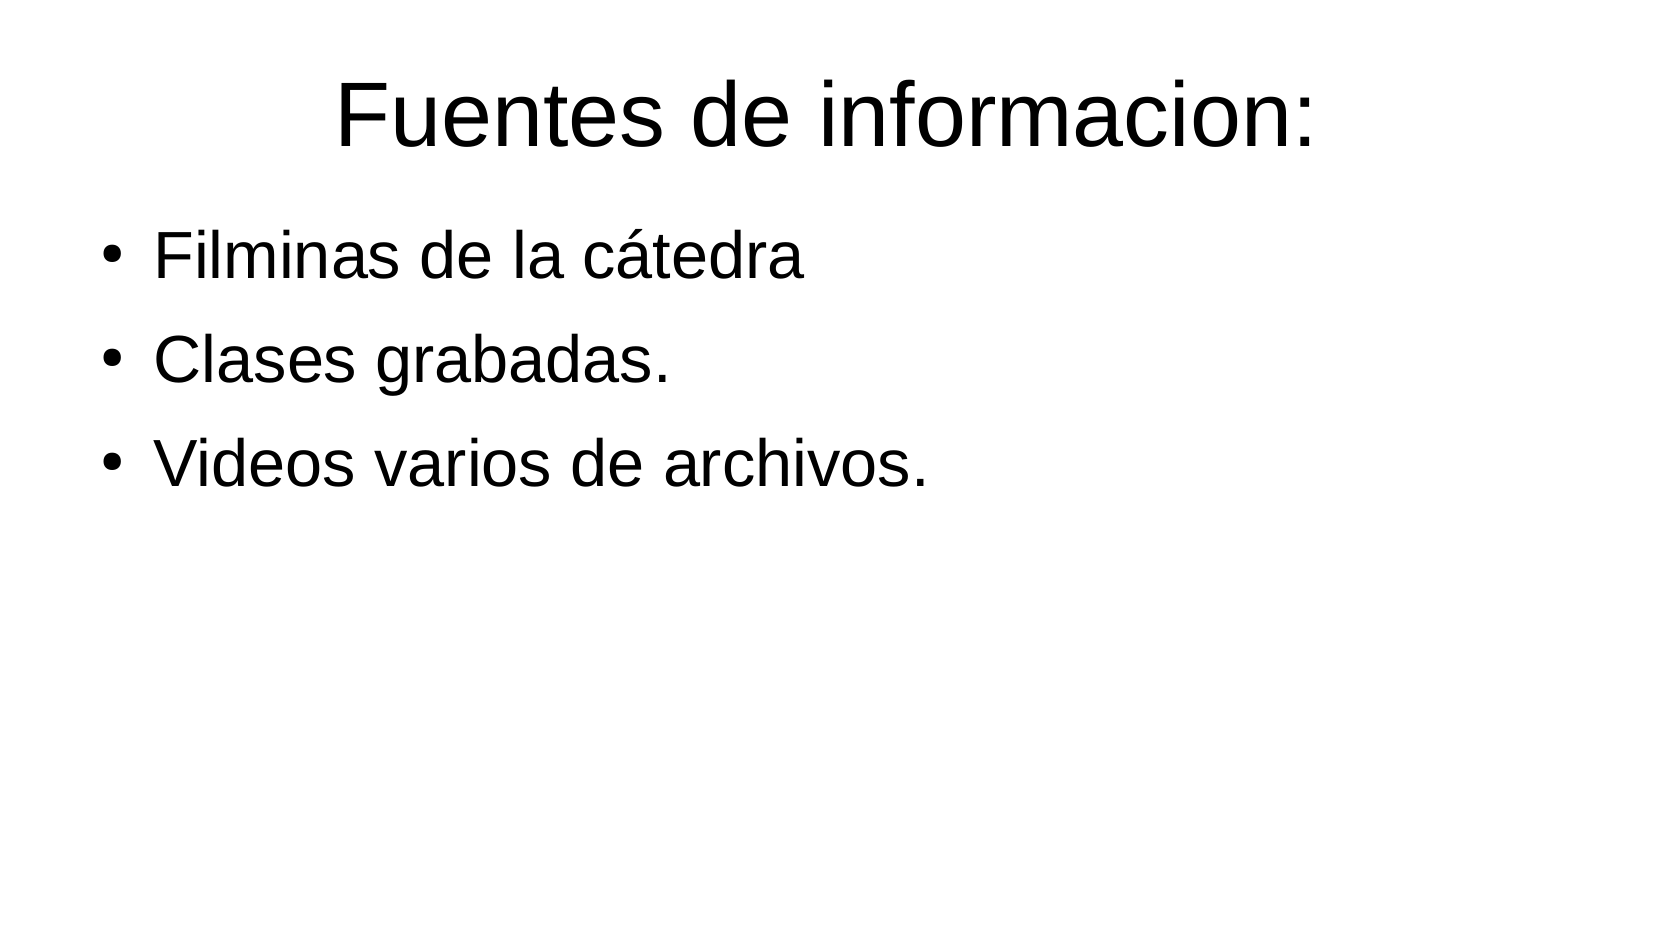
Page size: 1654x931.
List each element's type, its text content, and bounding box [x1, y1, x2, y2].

list Filminas de la cátedra Clases grabadas. Videos varios de archivos. [82, 217, 1571, 758]
title Fuentes de informacion: [82, 37, 1571, 193]
